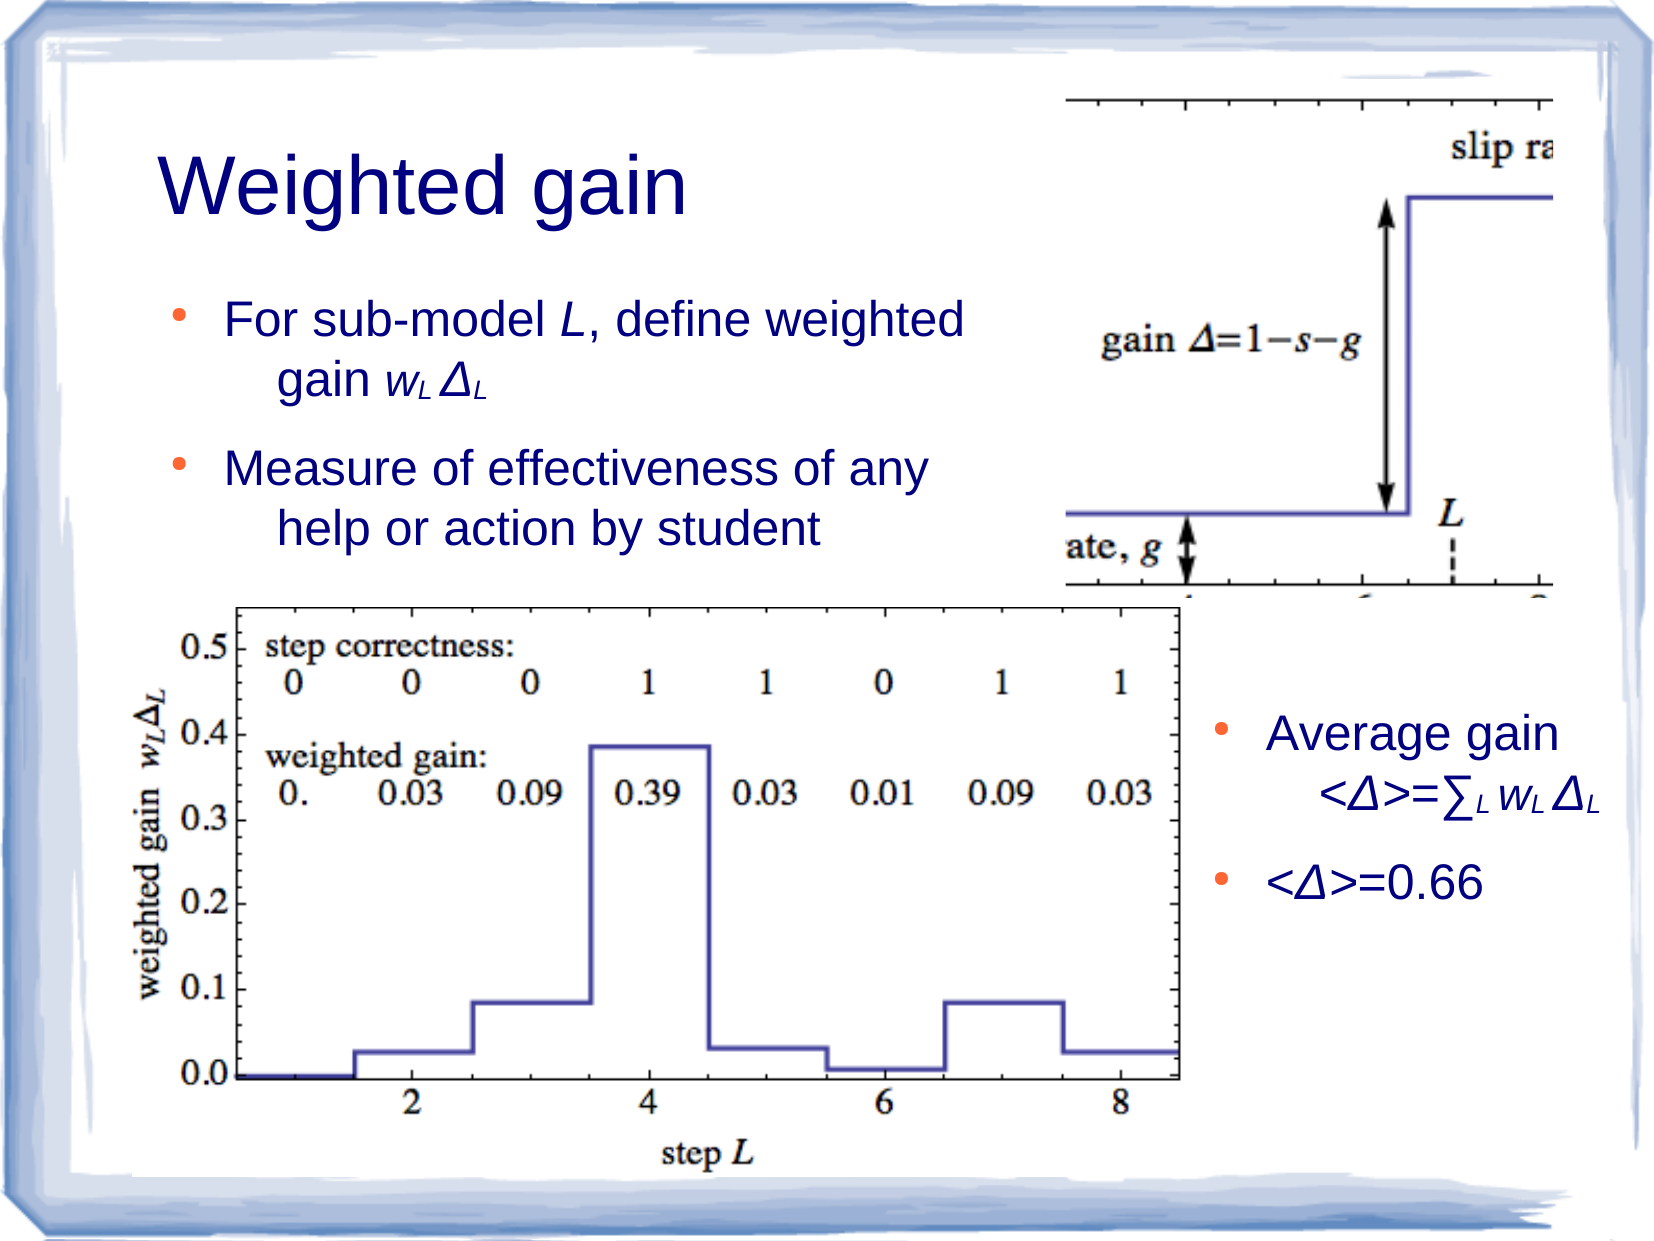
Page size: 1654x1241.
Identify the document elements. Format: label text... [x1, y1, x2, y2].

list For sub-model L, define weighted gain wL ΔL Measure of effectiveness of any help or action by student [119, 278, 1051, 578]
picture [0, 0, 1654, 1241]
title Weighted gain [112, 86, 863, 277]
list Average gain <Δ>=∑L wL ΔL <Δ>=0.66 [1162, 692, 1650, 1143]
